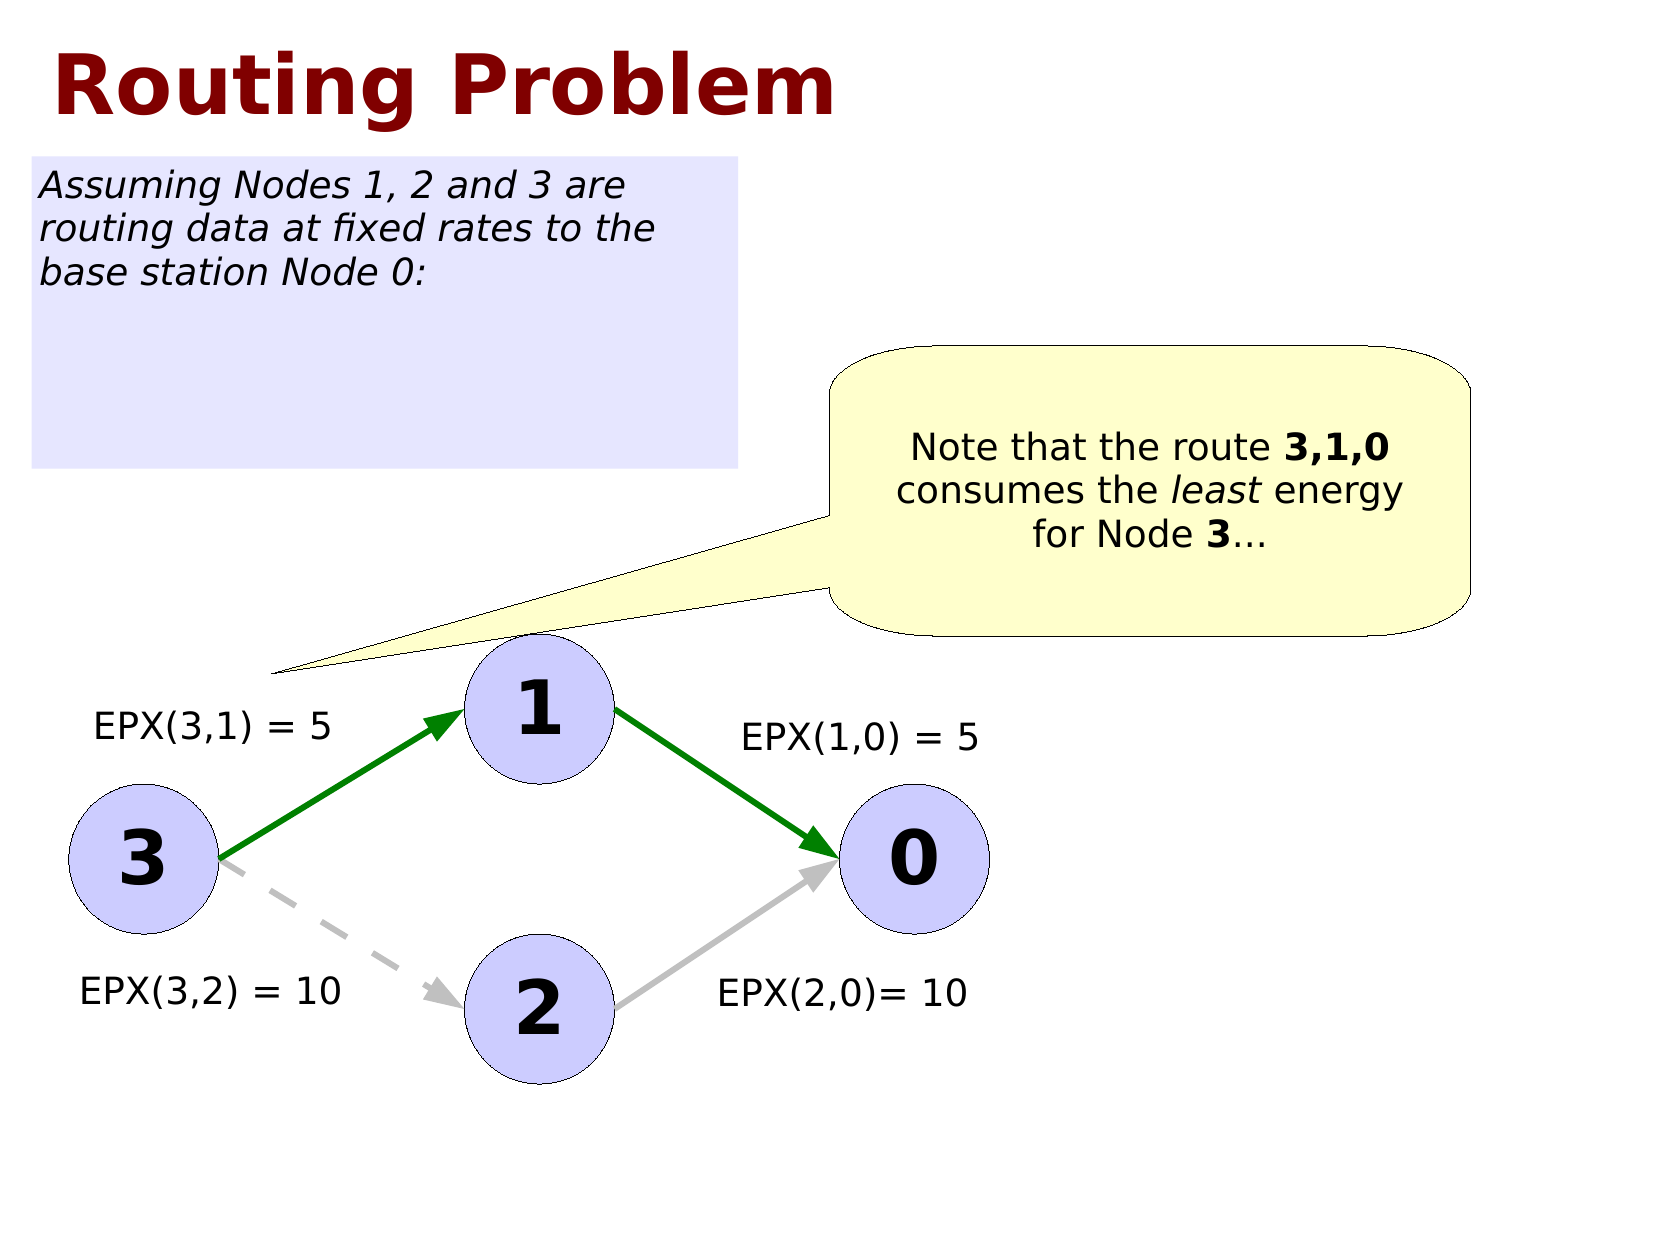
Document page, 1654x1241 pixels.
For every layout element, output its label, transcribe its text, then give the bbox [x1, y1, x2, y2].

text_box 3 [68, 784, 219, 935]
text_box Note that the route 3,1,0 consumes the least energy for Node 3... [271, 345, 1471, 674]
title Routing Problem [51, 0, 1654, 173]
text_box Assuming Nodes 1, 2 and 3 are routing data at fixed rates to the base station Node 0: [31, 156, 739, 469]
text_box EPX(3,1) = 5 [78, 697, 348, 756]
text_box 0 [839, 784, 990, 935]
text_box EPX(2,0)= 10 [701, 964, 984, 1055]
text_box EPX(3,2) = 10 [64, 962, 358, 1021]
text_box EPX(1,0) = 5 [725, 708, 996, 768]
text_box 1 [464, 634, 615, 785]
text_box 2 [464, 934, 615, 1085]
